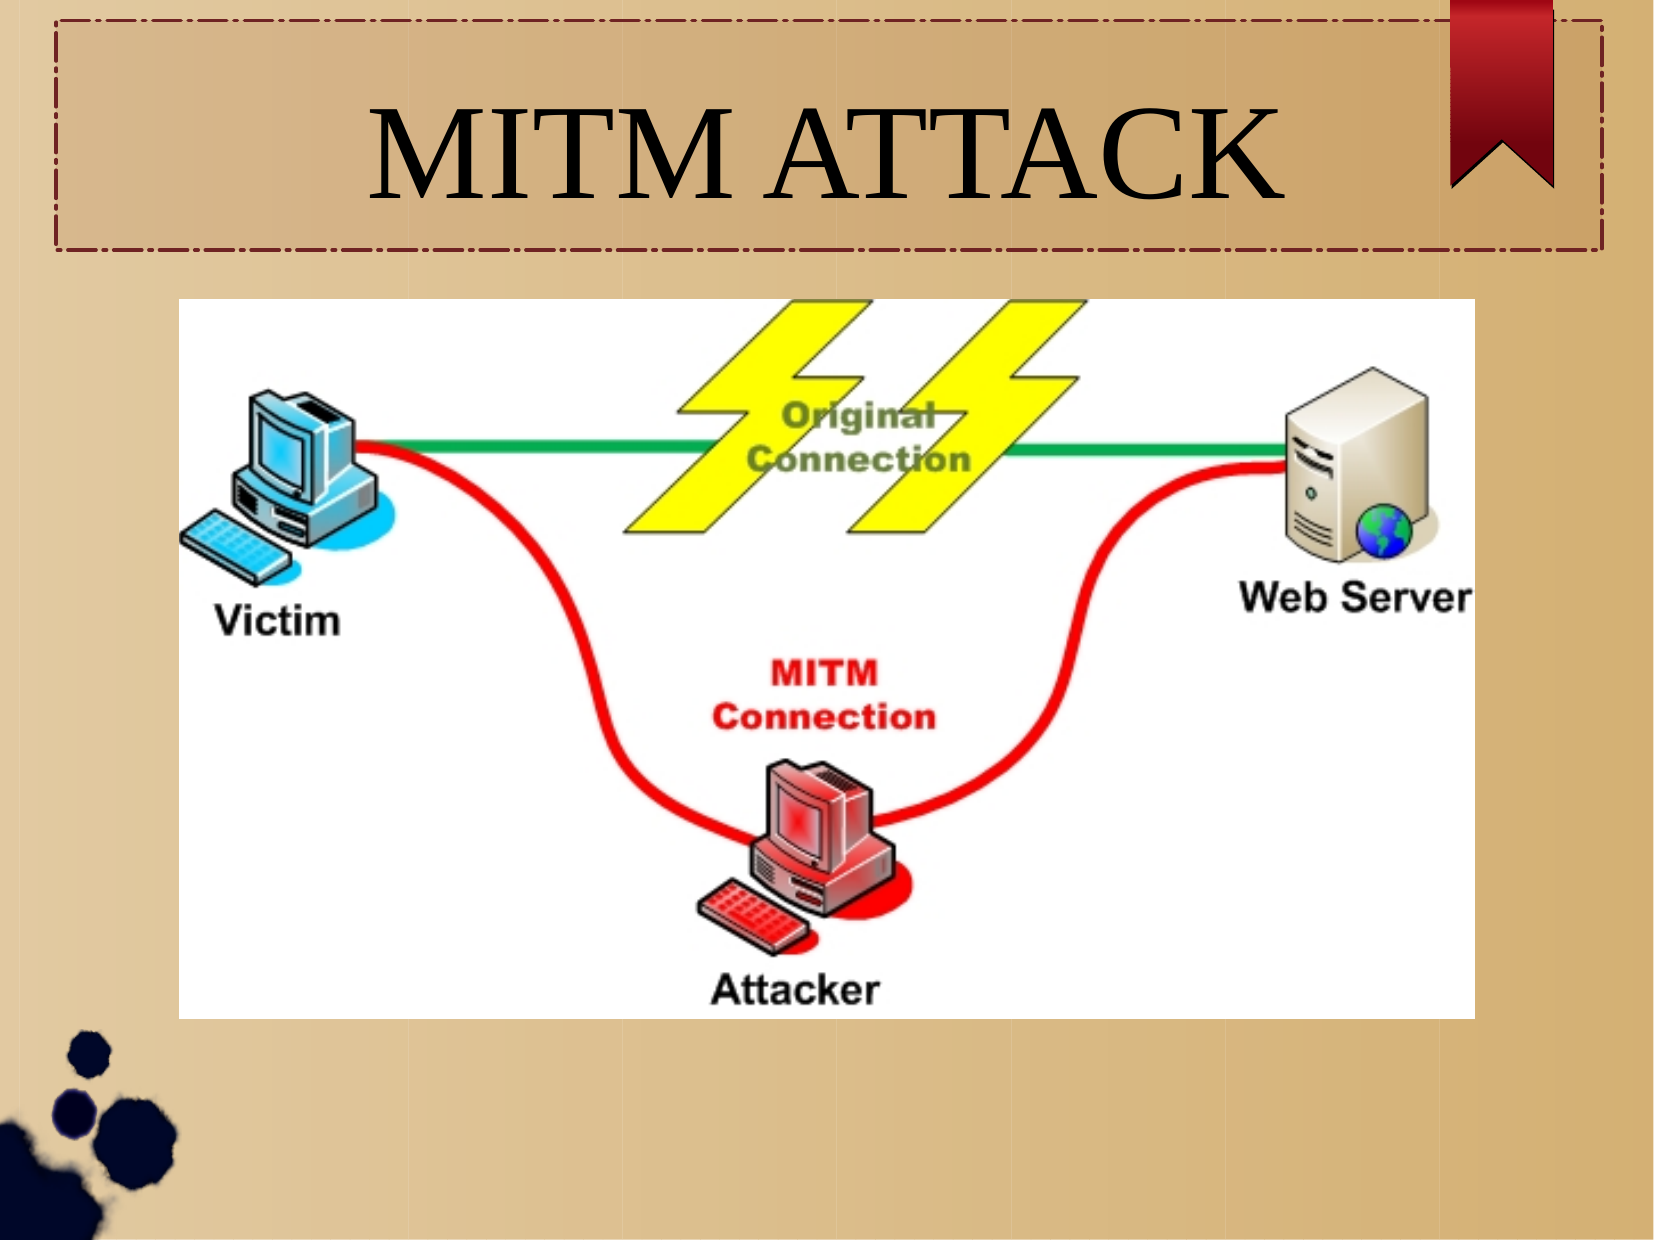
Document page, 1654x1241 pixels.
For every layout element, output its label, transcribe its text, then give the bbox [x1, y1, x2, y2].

title MITM ATTACK [82, 49, 1571, 257]
picture [179, 299, 1475, 1019]
